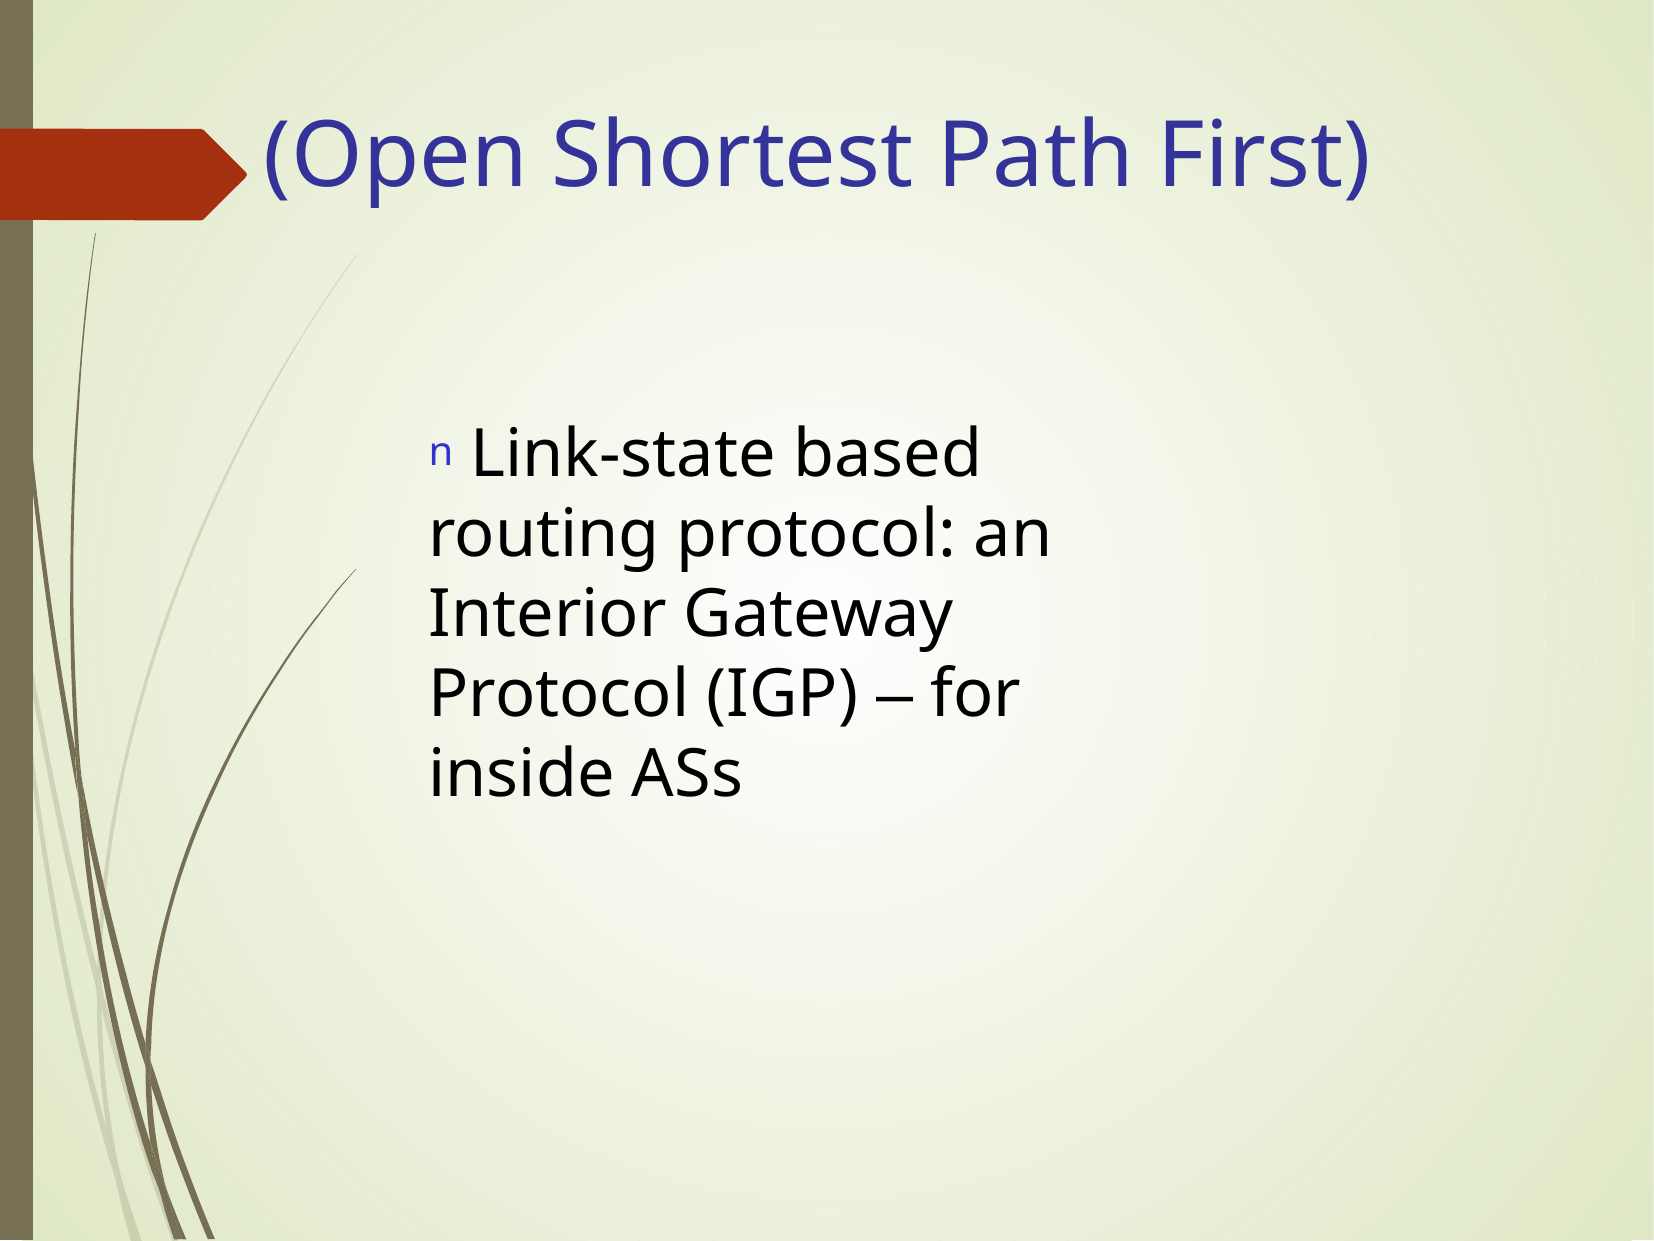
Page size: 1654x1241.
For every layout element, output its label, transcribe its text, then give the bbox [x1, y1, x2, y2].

text_box Link-state based routing protocol: an Interior Gateway Protocol (IGP) – for inside ASs [414, 402, 1240, 914]
text_box (Open Shortest Path First) [248, 37, 1462, 212]
